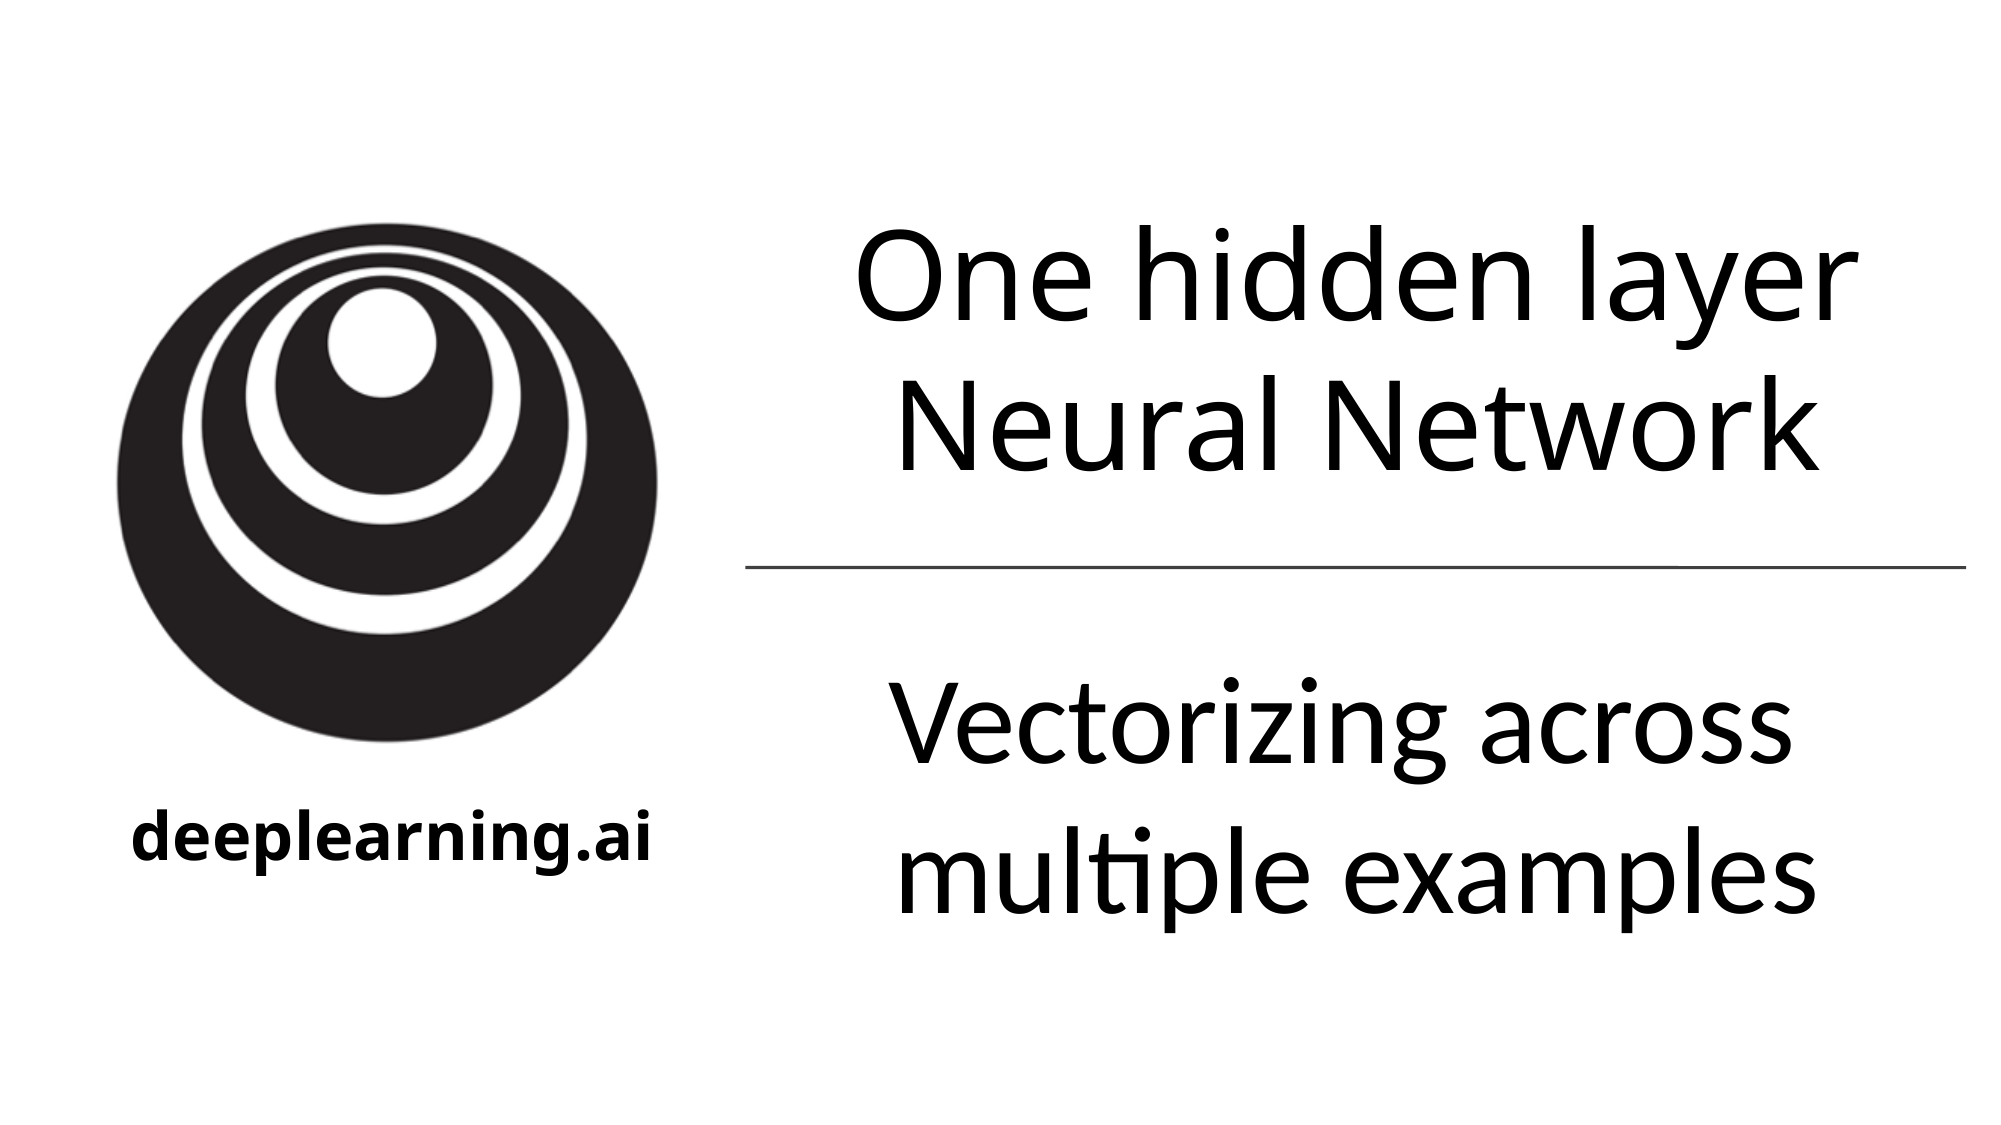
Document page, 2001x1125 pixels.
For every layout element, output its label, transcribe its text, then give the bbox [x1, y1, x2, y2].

text_box One hidden layer Neural Network [759, 188, 1954, 503]
text_box Vectorizing across multiple examples [873, 631, 1840, 947]
picture [77, 186, 708, 797]
